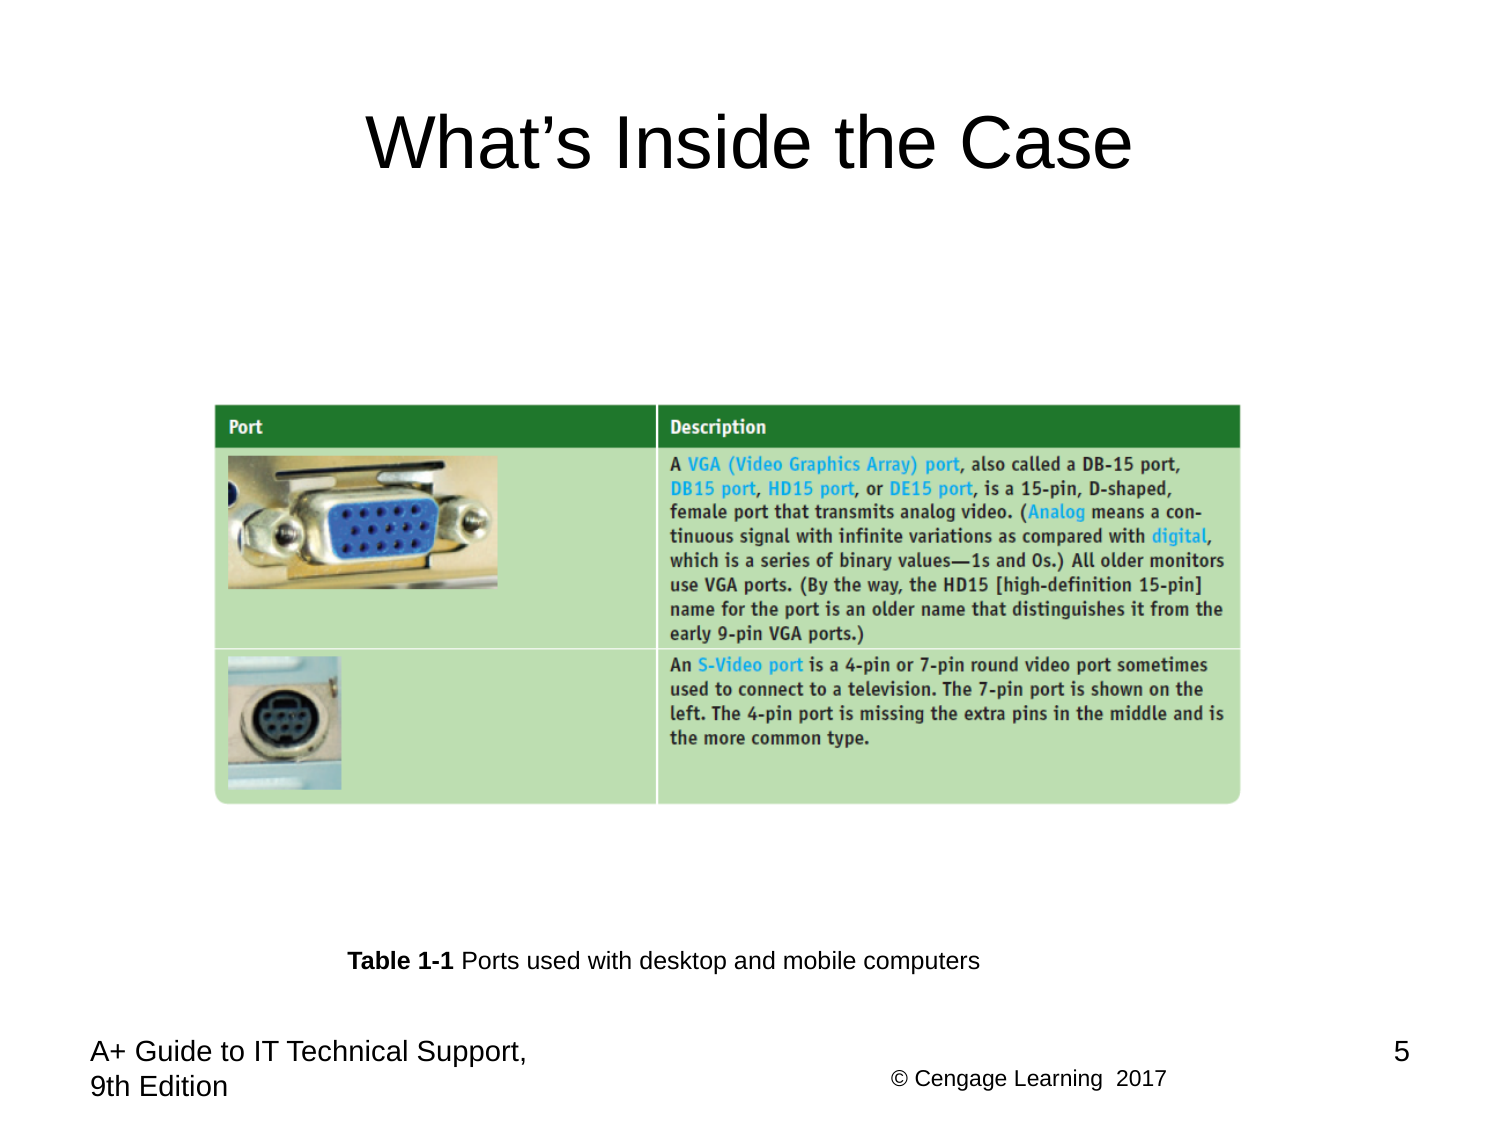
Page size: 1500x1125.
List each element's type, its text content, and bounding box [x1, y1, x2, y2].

title What’s Inside the Case [75, 45, 1425, 233]
slide_number <number> [1312, 1024, 1425, 1103]
text_box Table 1-1 Ports used with desktop and mobile computers [332, 937, 997, 983]
picture [212, 399, 1248, 813]
footer A+ Guide to IT Technical Support, 9th Edition [75, 1024, 588, 1103]
